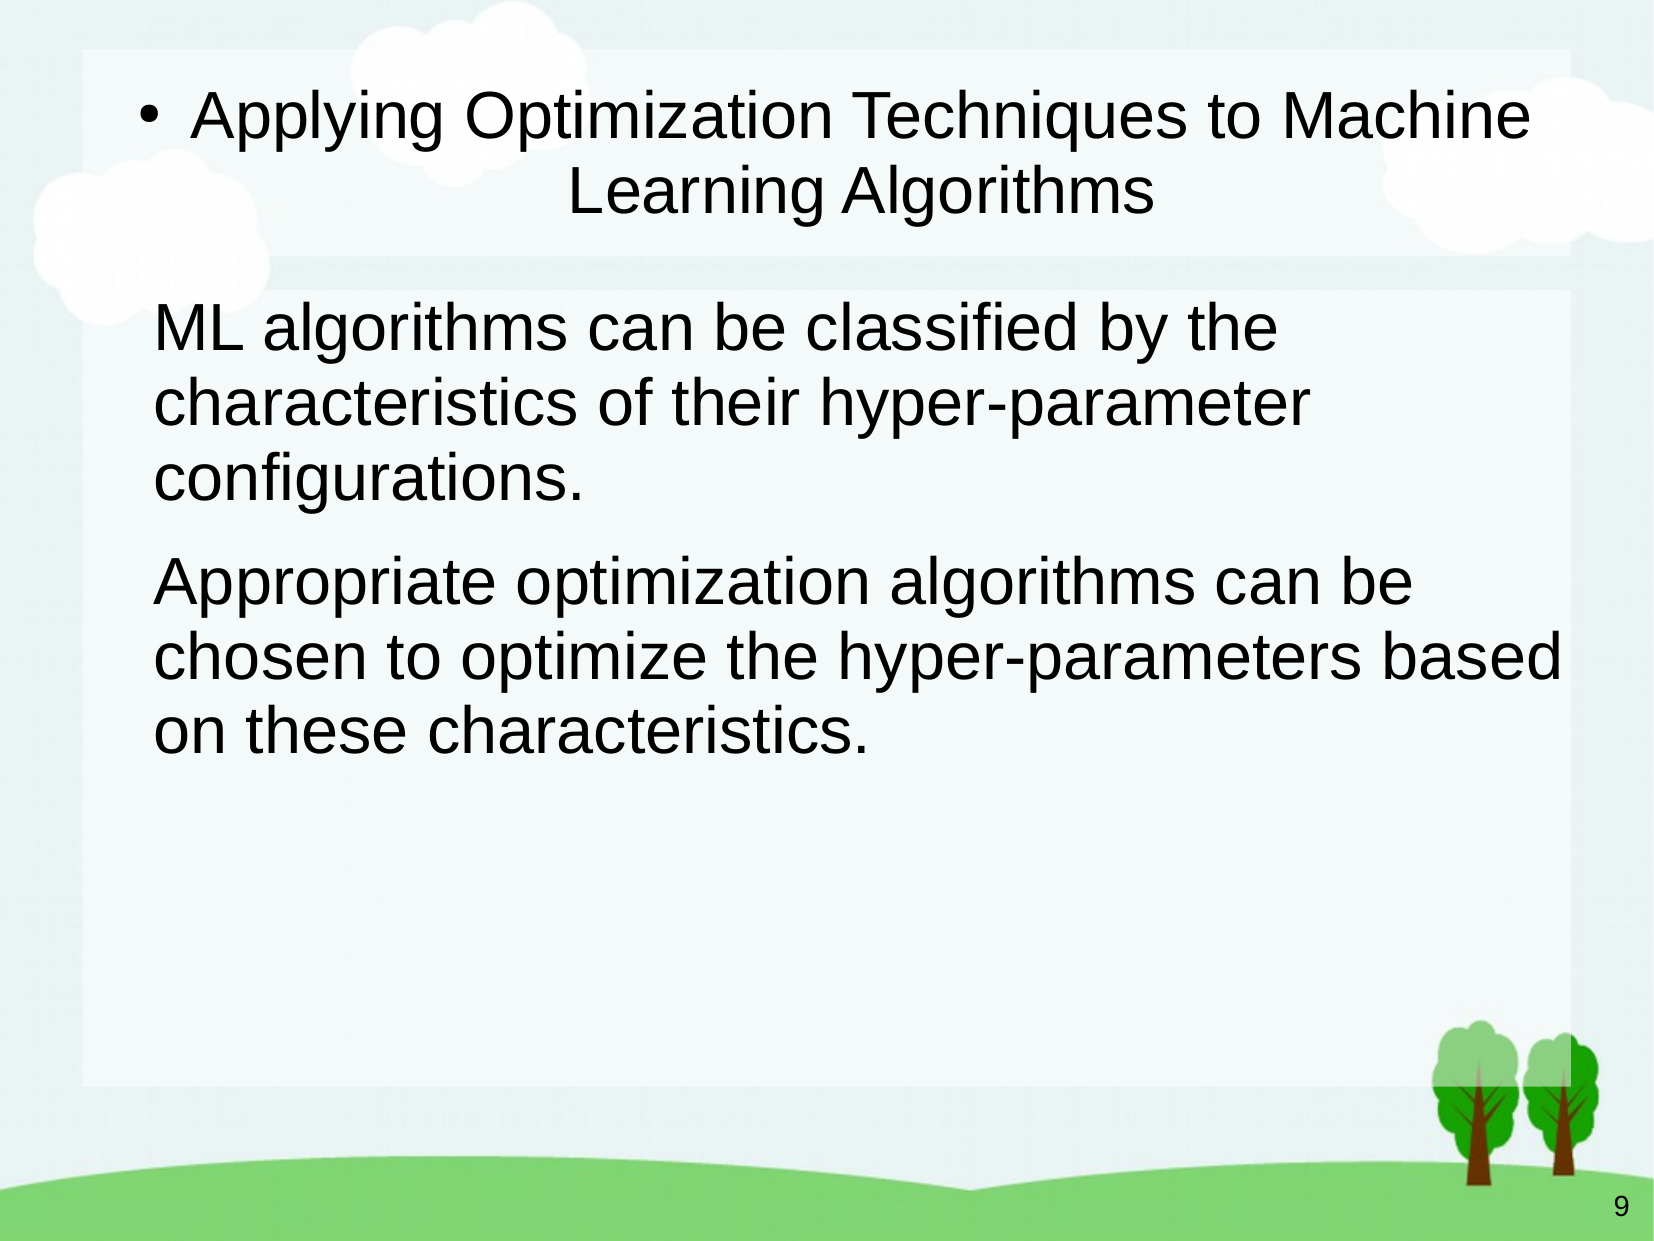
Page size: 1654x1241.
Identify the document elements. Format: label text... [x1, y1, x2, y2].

list ML algorithms can be classified by the characteristics of their hyper-parameter configurations. Appropriate optimization algorithms can be chosen to optimize the hyper-parameters based on these characteristics. [82, 290, 1571, 1087]
picture [0, 0, 1654, 1241]
title Applying Optimization Techniques to Machine Learning Algorithms [82, 49, 1571, 257]
